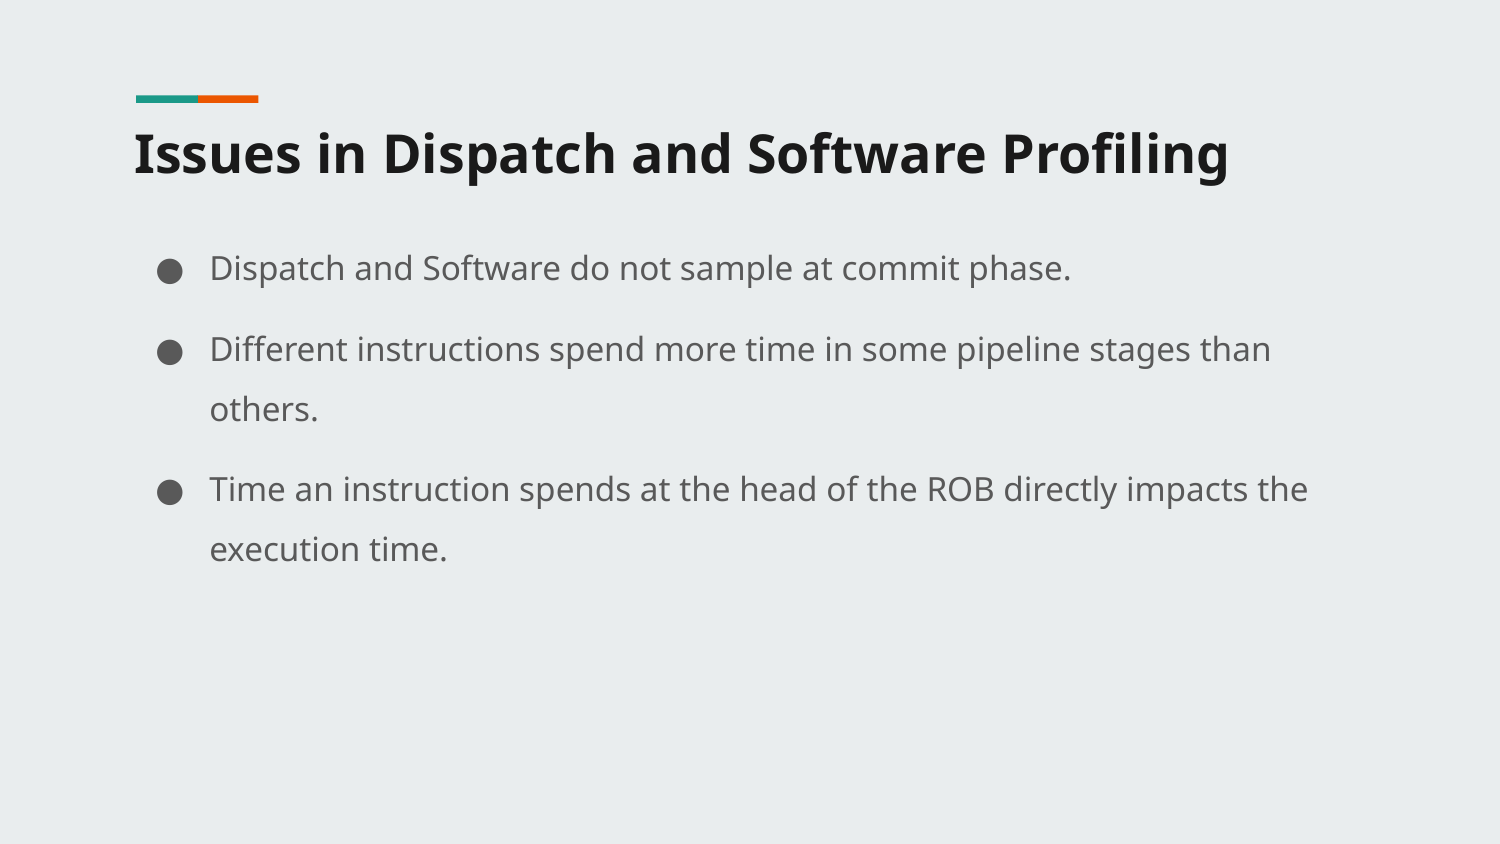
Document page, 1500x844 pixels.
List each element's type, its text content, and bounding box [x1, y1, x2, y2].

text_box Dispatch and Software do not sample at commit phase. Different instructions spend more time in some pipeline stages than others. Time an instruction spends at the head of the ROB directly impacts the execution time. [119, 246, 1381, 649]
text_box Issues in Dispatch and Software Profiling [119, 104, 1381, 246]
